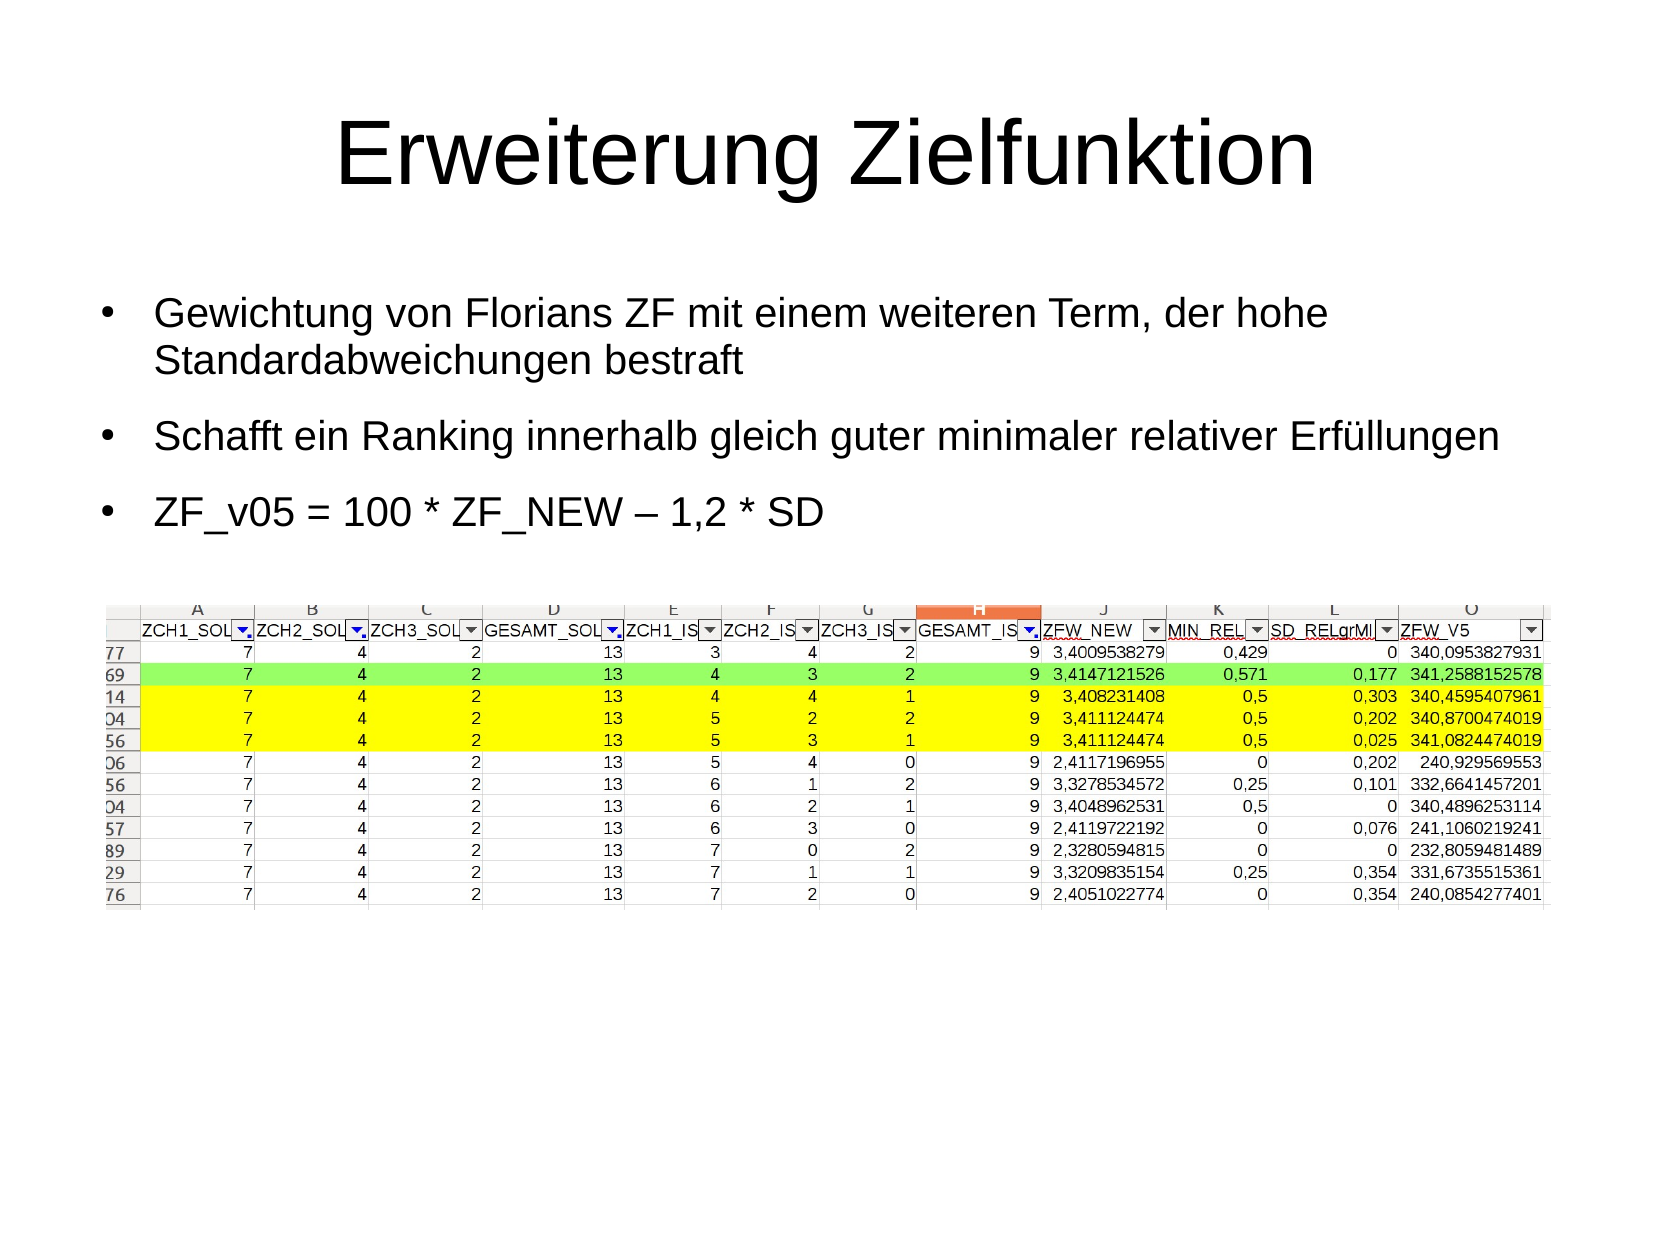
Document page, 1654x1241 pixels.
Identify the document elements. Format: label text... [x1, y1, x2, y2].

list Gewichtung von Florians ZF mit einem weiteren Term, der hohe Standardabweichungen bestraft Schafft ein Ranking innerhalb gleich guter minimaler relativer Erfüllungen ZF_v05 = 100 * ZF_NEW – 1,2 * SD [82, 290, 1571, 1010]
title Erweiterung Zielfunktion [82, 49, 1571, 257]
picture [106, 605, 1551, 910]
